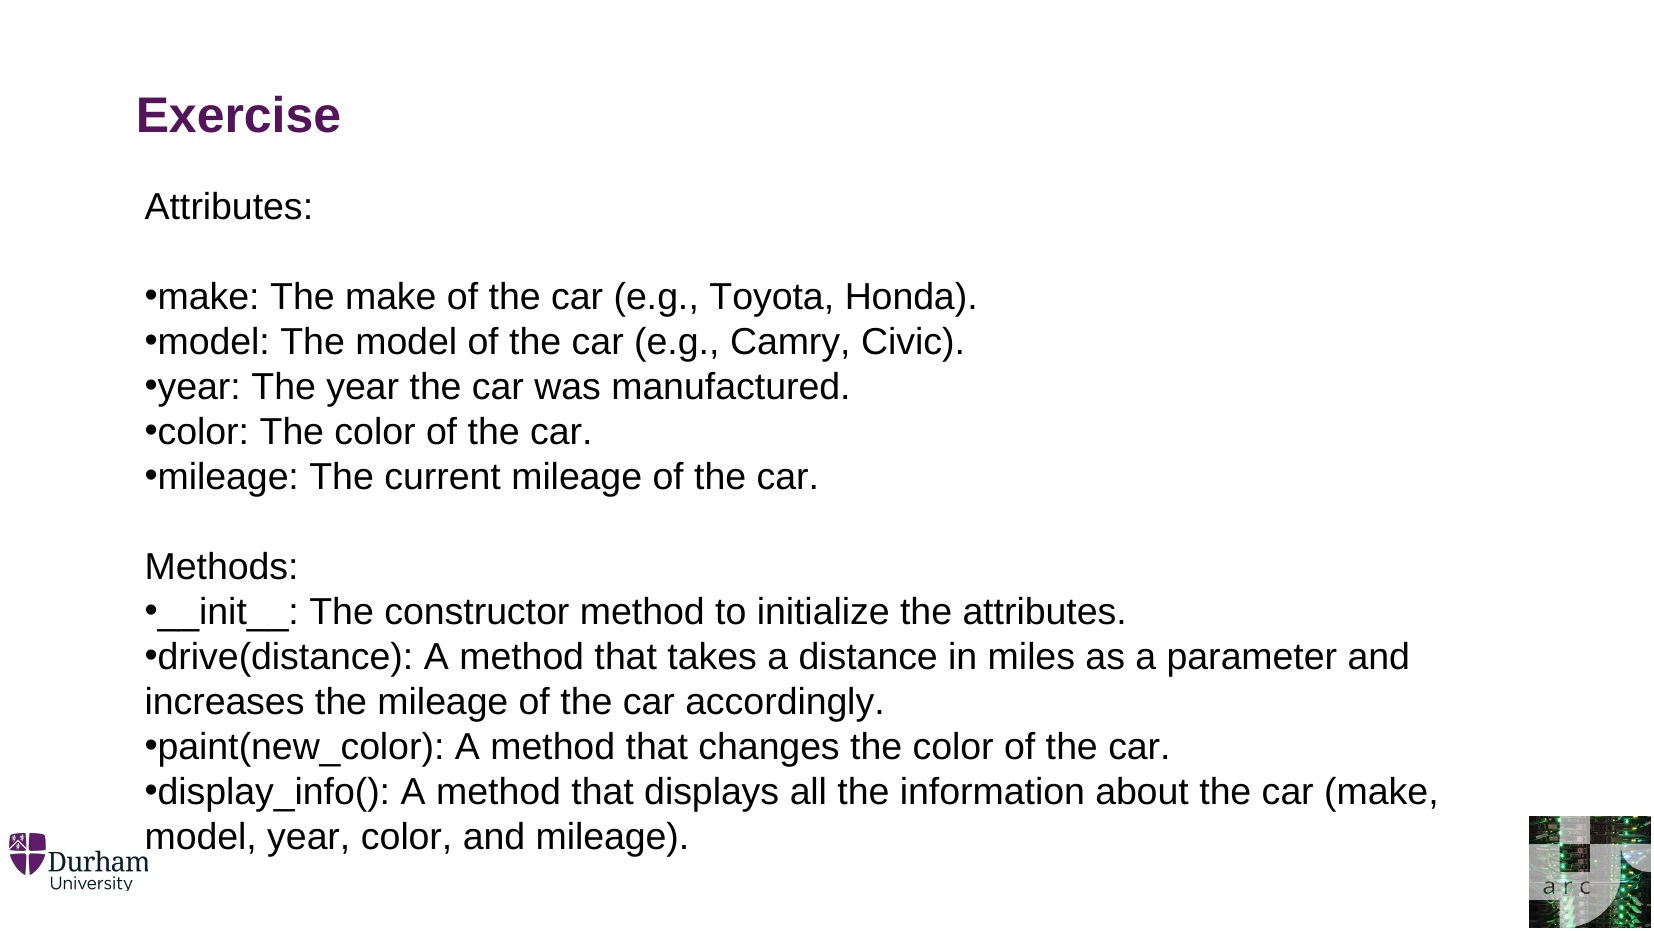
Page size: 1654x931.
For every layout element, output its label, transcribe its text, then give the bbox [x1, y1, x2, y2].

text_box Attributes: make: The make of the car (e.g., Toyota, Honda). model: The model of the car (e.g., Camry, Civic). year: The year the car was manufactured. color: The color of the car. mileage: The current mileage of the car. Methods: __init__: The constructor method to initialize the attributes. drive(distance): A method that takes a distance in miles as a parameter and increases the mileage of the car accordingly. paint(new_color): A method that changes the color of the car. display_info(): A method that displays all the information about the car (make, model, year, color, and mileage). [129, 174, 1548, 866]
text_box Exercise [121, 75, 357, 151]
picture [1529, 816, 1651, 928]
picture [9, 833, 148, 891]
